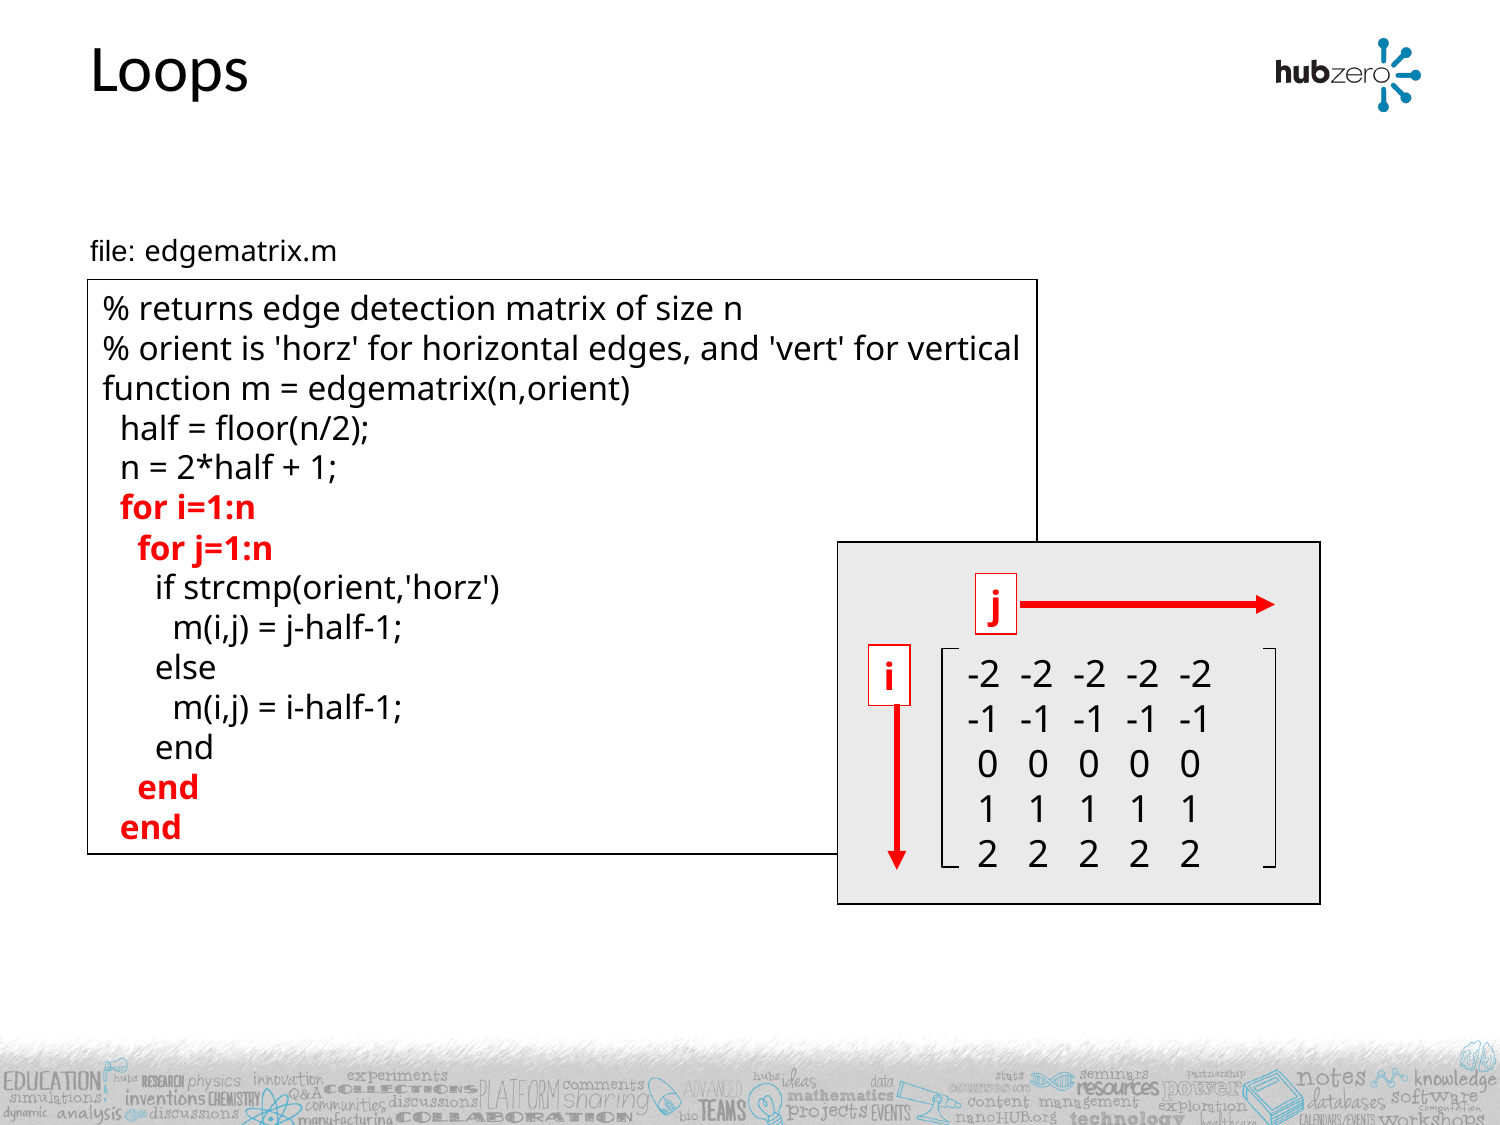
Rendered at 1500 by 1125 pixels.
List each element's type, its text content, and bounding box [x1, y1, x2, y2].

text_box file: edgematrix.m [75, 224, 353, 276]
text_box -2 -2 -2 -2 -2 -1 -1 -1 -1 -1 0 0 0 0 0 1 1 1 1 1 2 2 2 2 2 [952, 641, 1228, 883]
text_box Loops [75, 12, 1249, 118]
text_box [837, 541, 1321, 905]
picture [0, 1034, 1500, 1125]
picture [1272, 35, 1424, 115]
text_box j [975, 573, 1017, 635]
text_box % returns edge detection matrix of size n % orient is 'horz' for horizontal edges, and 'vert' for vertical function m = edgematrix(n,orient) half = floor(n/2); n = 2*half + 1; for i=1:n for j=1:n if strcmp(orient,'horz') m(i,j) = j-half-1; else m(i,j) = i-half-1; end end end [87, 279, 1038, 854]
text_box i [868, 645, 910, 706]
